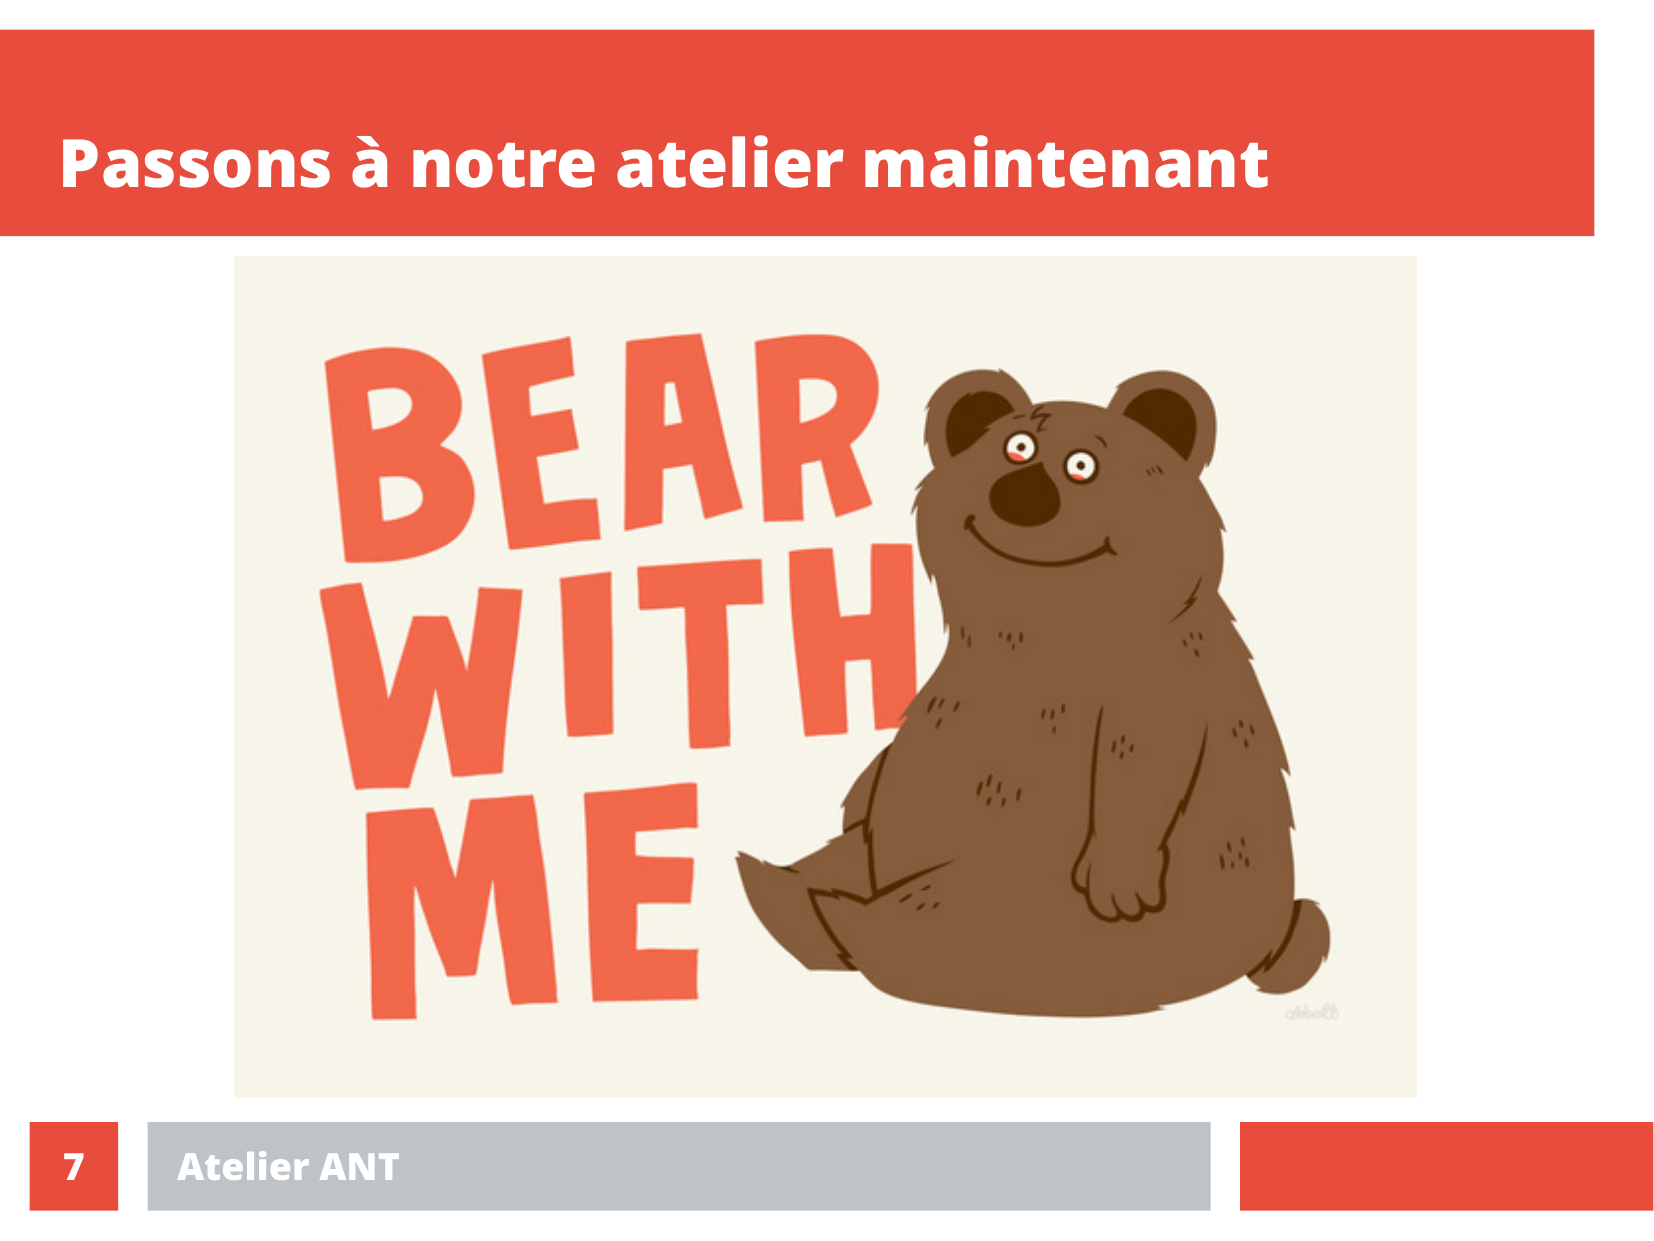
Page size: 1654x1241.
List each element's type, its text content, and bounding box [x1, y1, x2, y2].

picture [234, 256, 1417, 1098]
title Passons à notre atelier maintenant [59, 59, 1595, 207]
